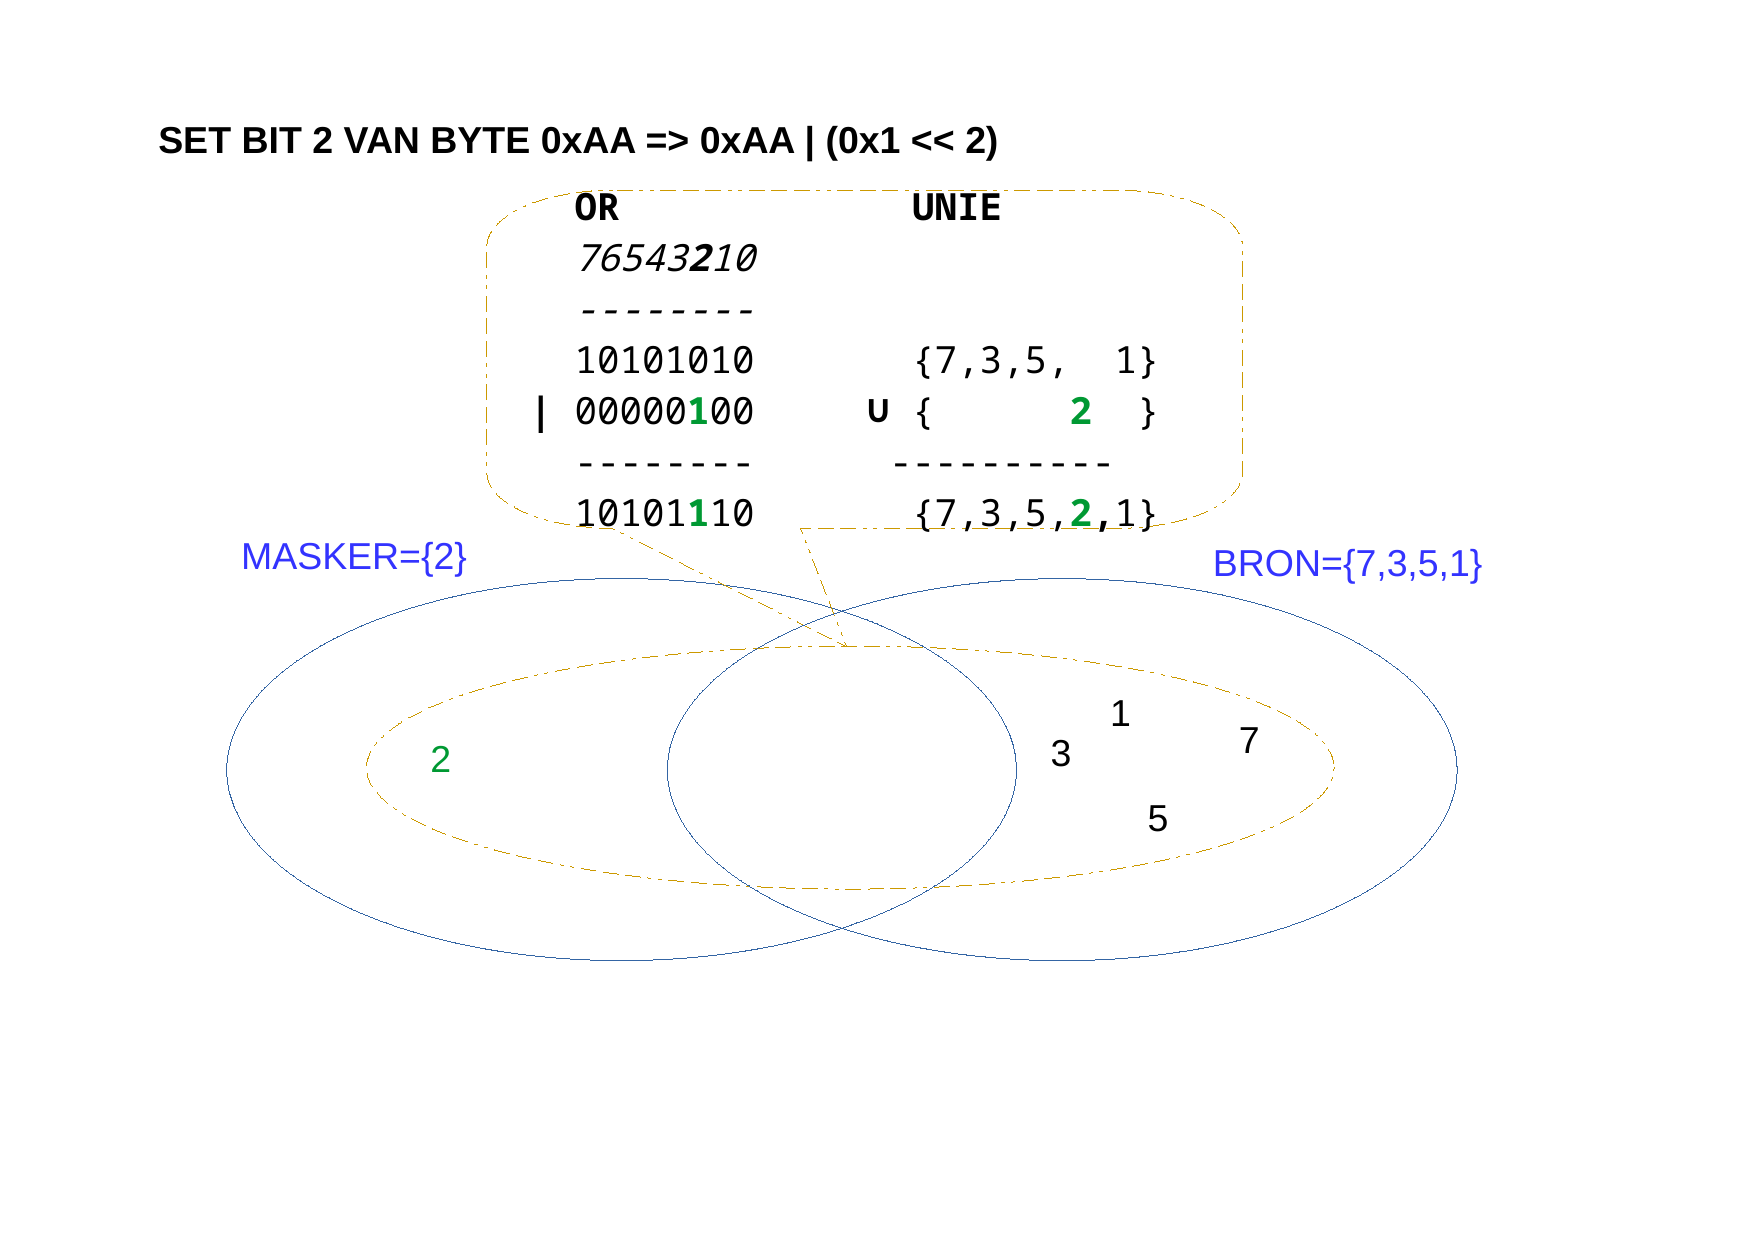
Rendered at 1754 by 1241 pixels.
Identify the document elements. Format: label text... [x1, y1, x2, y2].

text_box BRON={7,3,5,1} [1198, 534, 1501, 623]
text_box MASKER={2} [226, 528, 614, 628]
text_box 1 [1095, 685, 1186, 774]
text_box 2 [415, 730, 506, 829]
text_box SET BIT 2 VAN BYTE 0xAA => 0xAA | (0x1 << 2) [143, 111, 1164, 211]
text_box 7 [1224, 712, 1315, 800]
text_box 5 [1132, 790, 1223, 879]
text_box OR UNIE 76543210 -------- 10101010 {7,3,5, 1} | 00000100 ∪ { 2 } -------- ---------- 10101110 {7,3,5,2,1} [486, 194, 1243, 647]
text_box 3 [1035, 725, 1126, 823]
